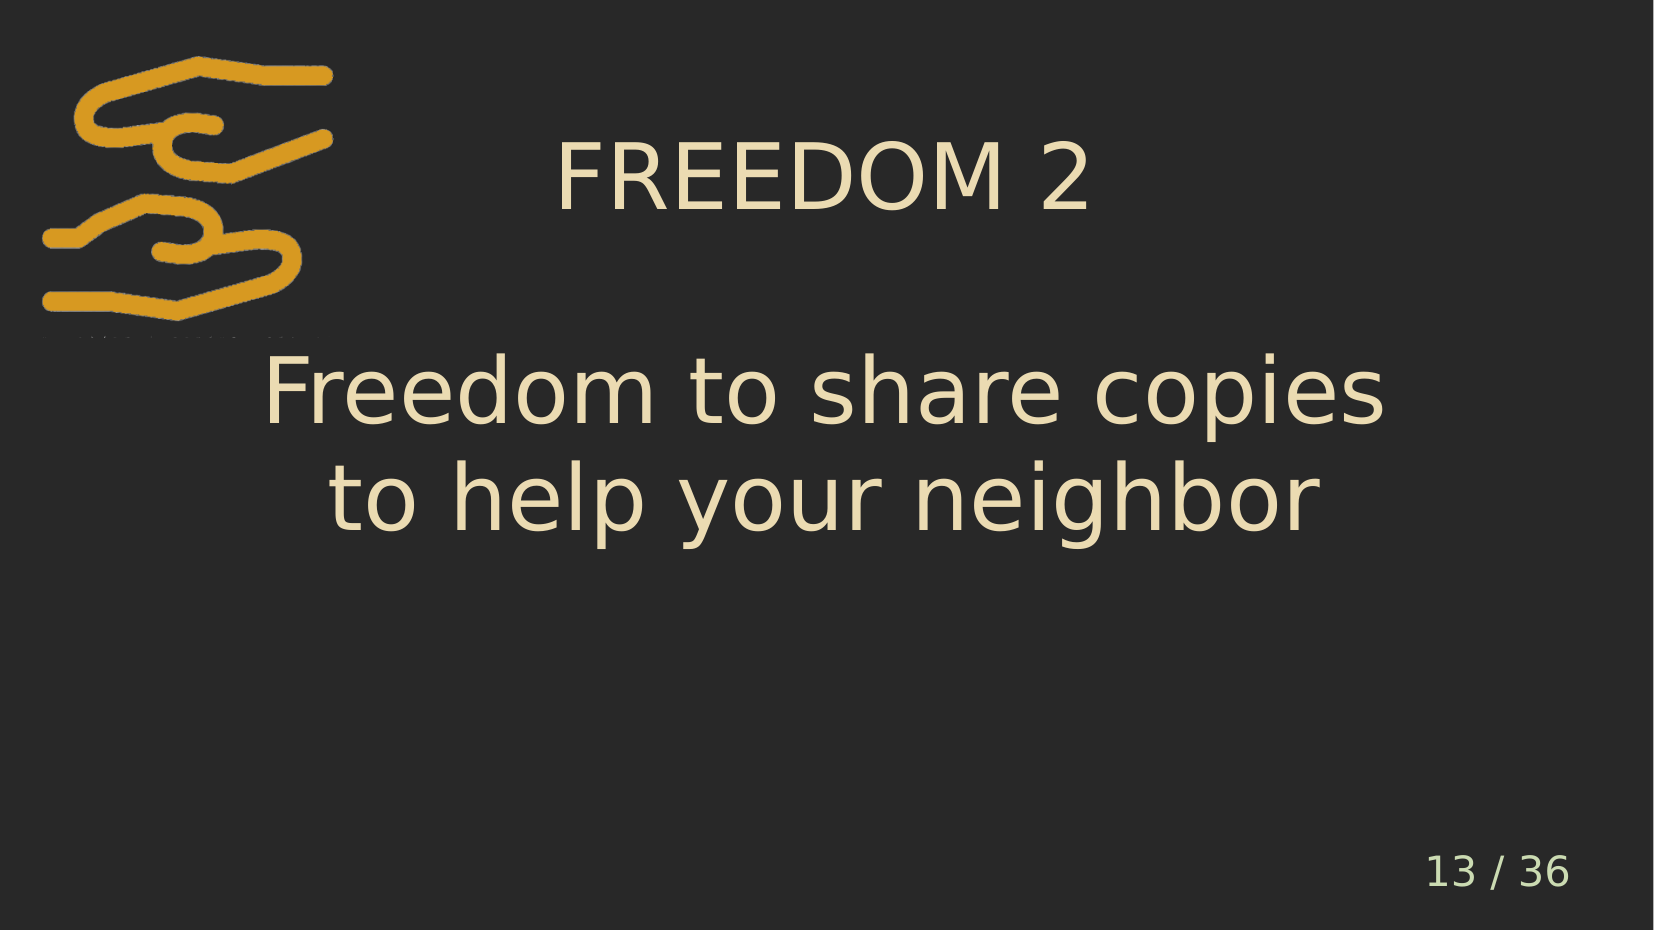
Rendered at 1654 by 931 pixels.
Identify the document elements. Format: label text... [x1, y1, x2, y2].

picture [37, 37, 338, 338]
text_box FREEDOM 2 Freedom to share copies to help your neighbor [75, 117, 1576, 788]
